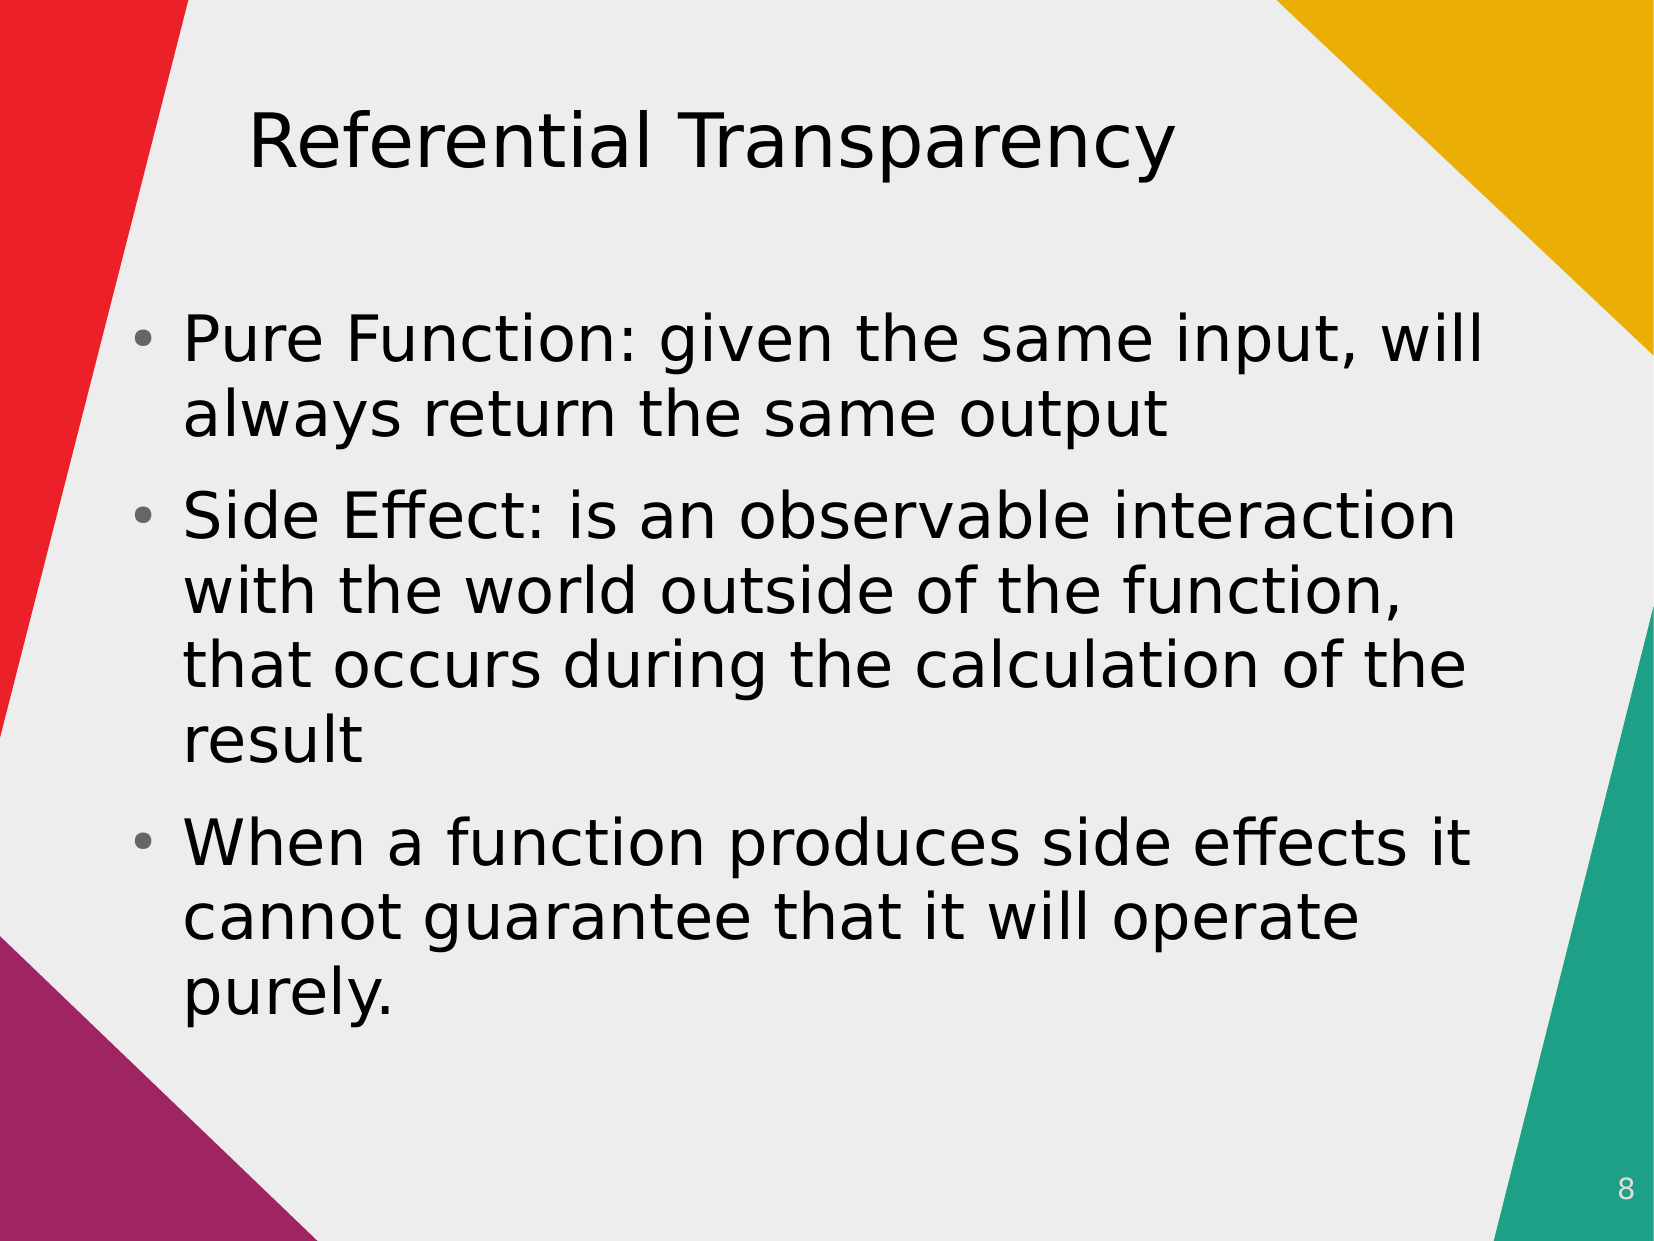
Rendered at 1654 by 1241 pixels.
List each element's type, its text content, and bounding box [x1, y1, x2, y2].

list Pure Function: given the same input, will always return the same output Side Effect: is an observable interaction with the world outside of the function, that occurs during the calculation of the result When a function produces side effects it cannot guarantee that it will operate purely. [114, 302, 1539, 1033]
title Referential Transparency [1, 43, 1426, 241]
